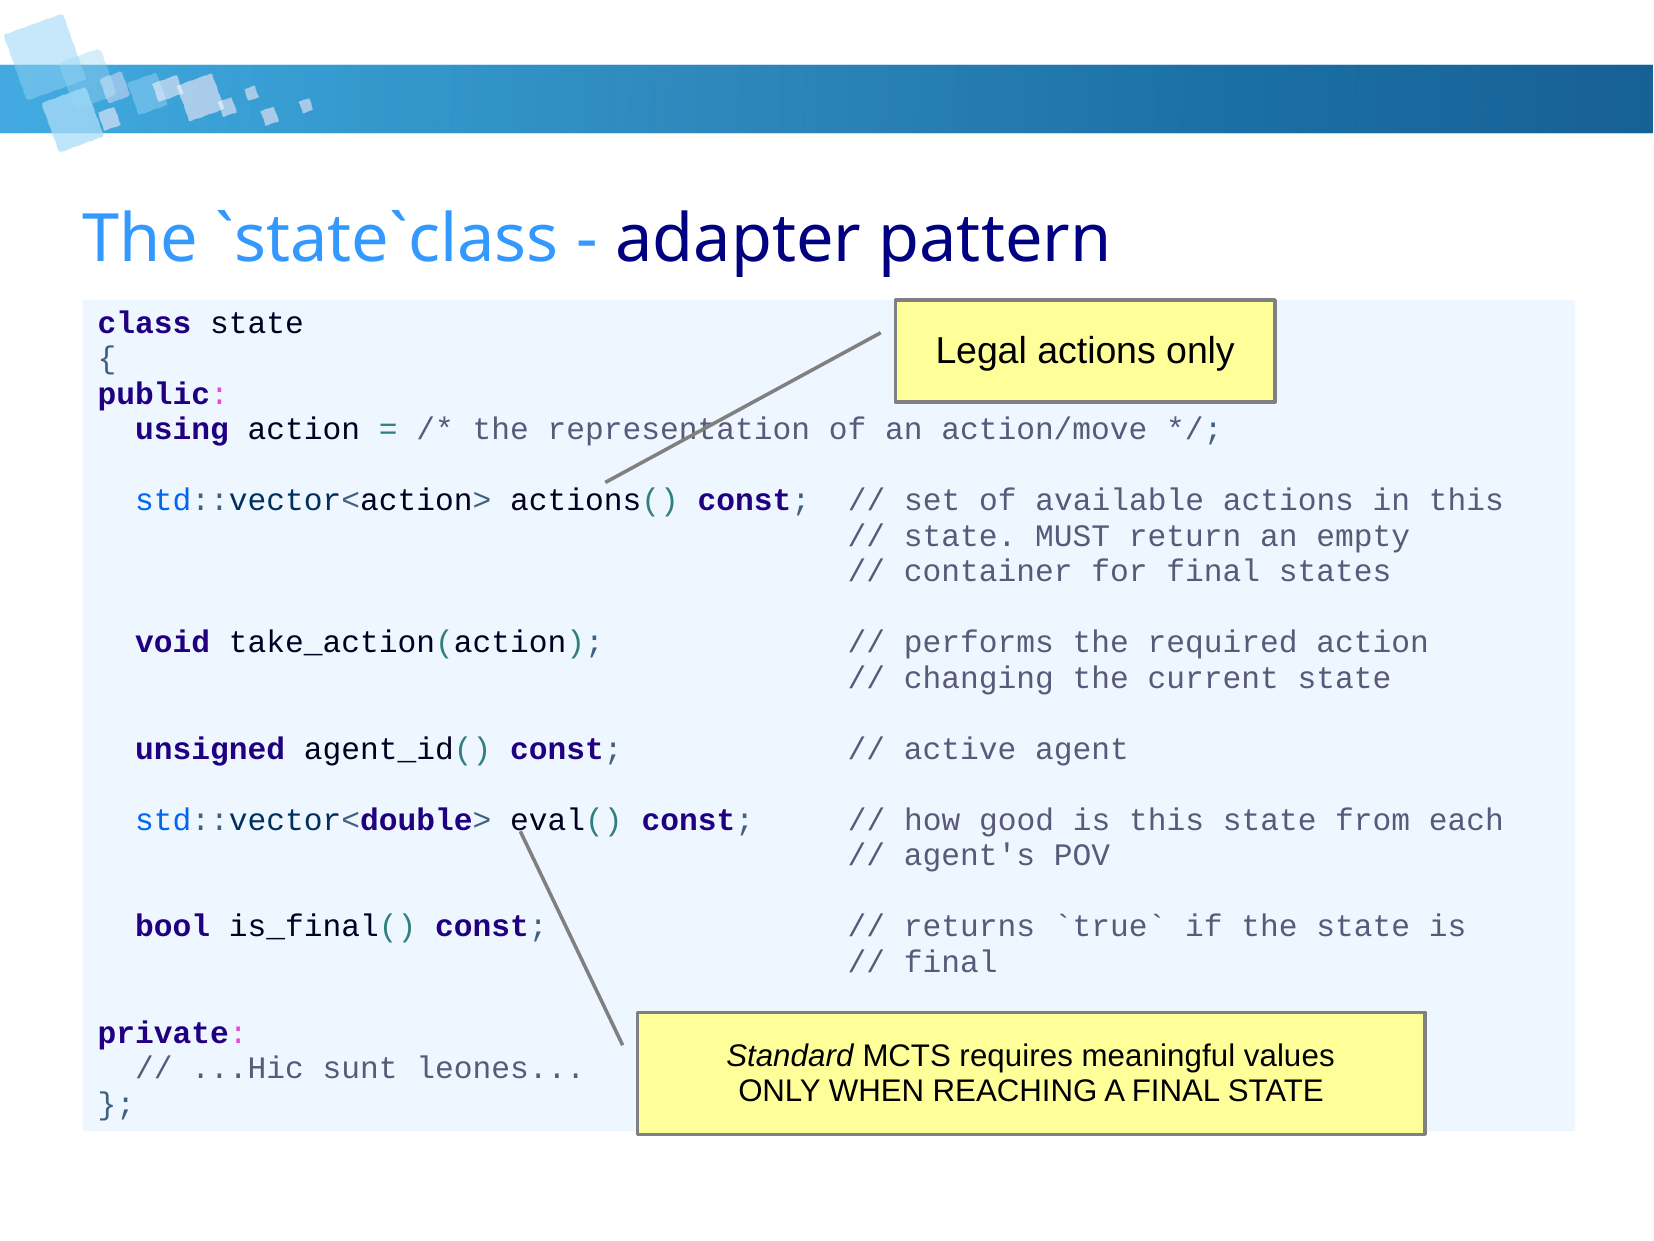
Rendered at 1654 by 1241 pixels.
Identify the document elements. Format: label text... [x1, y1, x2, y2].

text_box Legal actions only [896, 300, 1275, 402]
text_box class state { public: using action = /* the representation of an action/move */; std::vector<action> actions() const; // set of available actions in this // state. MUST return an empty // container for final states void take_action(action); // performs the required action // changing the current state unsigned agent_id() const; // active agent std::vector<double> eval() const; // how good is this state from each // agent's POV bool is_final() const; // returns `true` if the state is // final private: // ...Hic sunt leones... }; [82, 300, 1576, 1132]
title The `state`class - adapter pattern [82, 132, 1571, 300]
picture [0, 0, 1653, 1238]
text_box Standard MCTS requires meaningful values ONLY WHEN REACHING A FINAL STATE [637, 1012, 1425, 1134]
